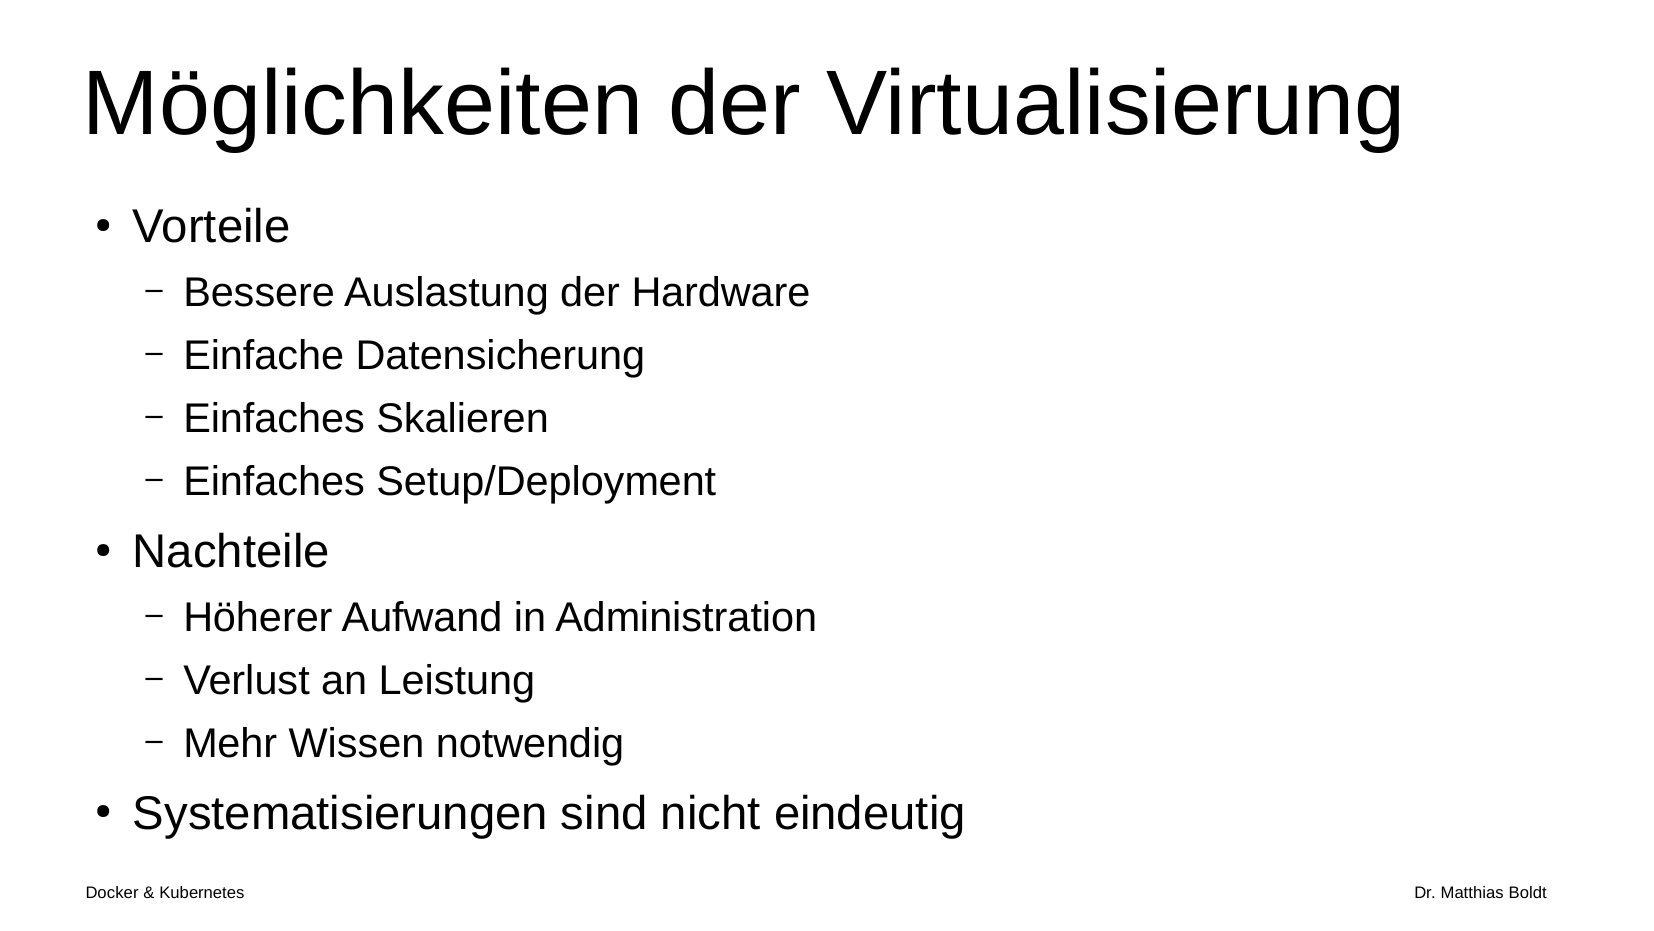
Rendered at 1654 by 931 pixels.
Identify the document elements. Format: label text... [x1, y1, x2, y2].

title Möglichkeiten der Virtualisierung [82, 25, 1571, 181]
text_box Docker & Kubernetes Dr. Matthias Boldt [70, 875, 1563, 910]
list Vorteile Bessere Auslastung der Hardware Einfache Datensicherung Einfaches Skalieren Einfaches Setup/Deployment Nachteile Höherer Aufwand in Administration Verlust an Leistung Mehr Wissen notwendig Systematisierungen sind nicht eindeutig [82, 199, 1571, 845]
